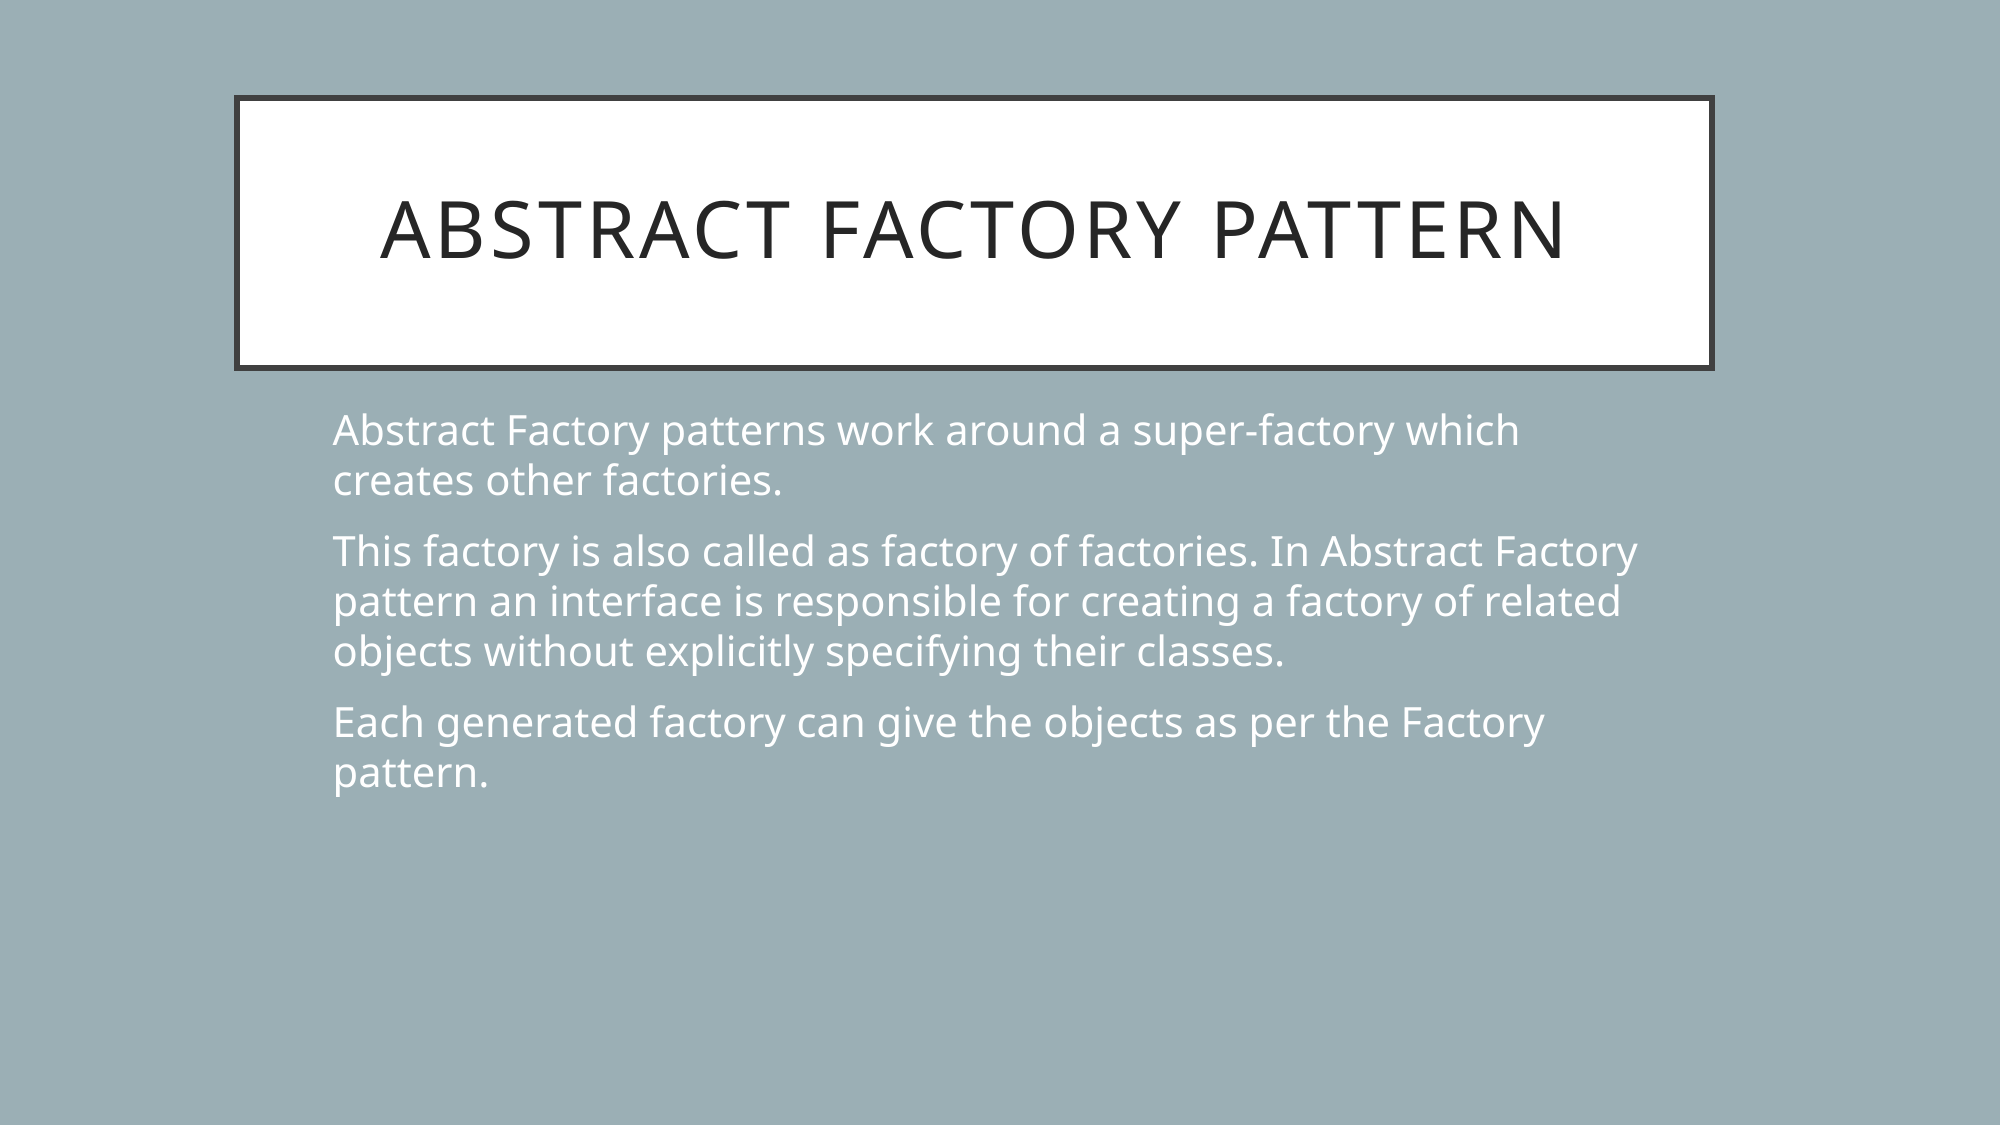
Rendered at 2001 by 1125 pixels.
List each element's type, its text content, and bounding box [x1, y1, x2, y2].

title Abstract factory pattern [236, 97, 1712, 368]
subtitle Abstract Factory patterns work around a super-factory which creates other factories. This factory is also called as factory of factories. In Abstract Factory pattern an interface is responsible for creating a factory of related objects without explicitly specifying their classes. Each generated factory can give the objects as per the Factory pattern. [317, 396, 1676, 830]
